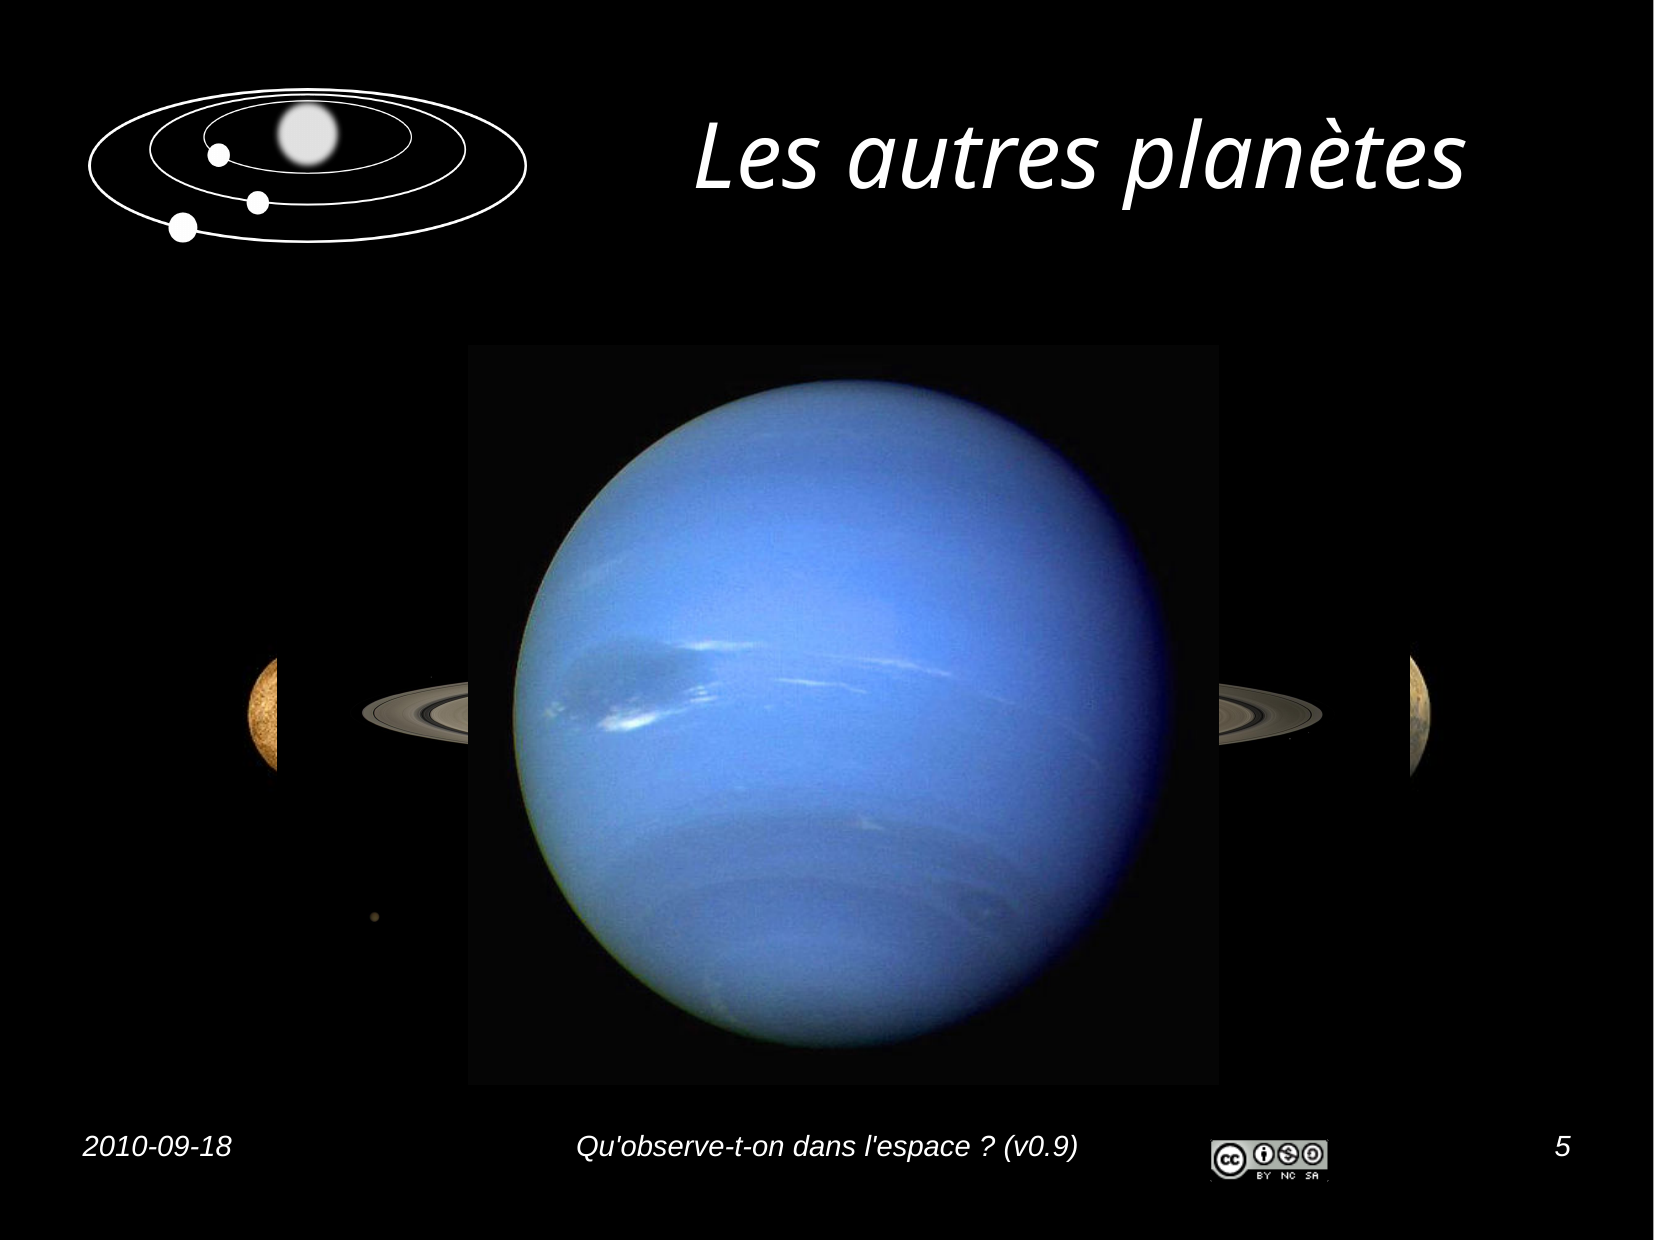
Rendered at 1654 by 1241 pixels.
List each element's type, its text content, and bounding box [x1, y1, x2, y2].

title Les autres planètes [590, 23, 1571, 283]
picture [1210, 1139, 1329, 1182]
picture [218, 345, 1469, 1085]
picture [88, 88, 527, 243]
